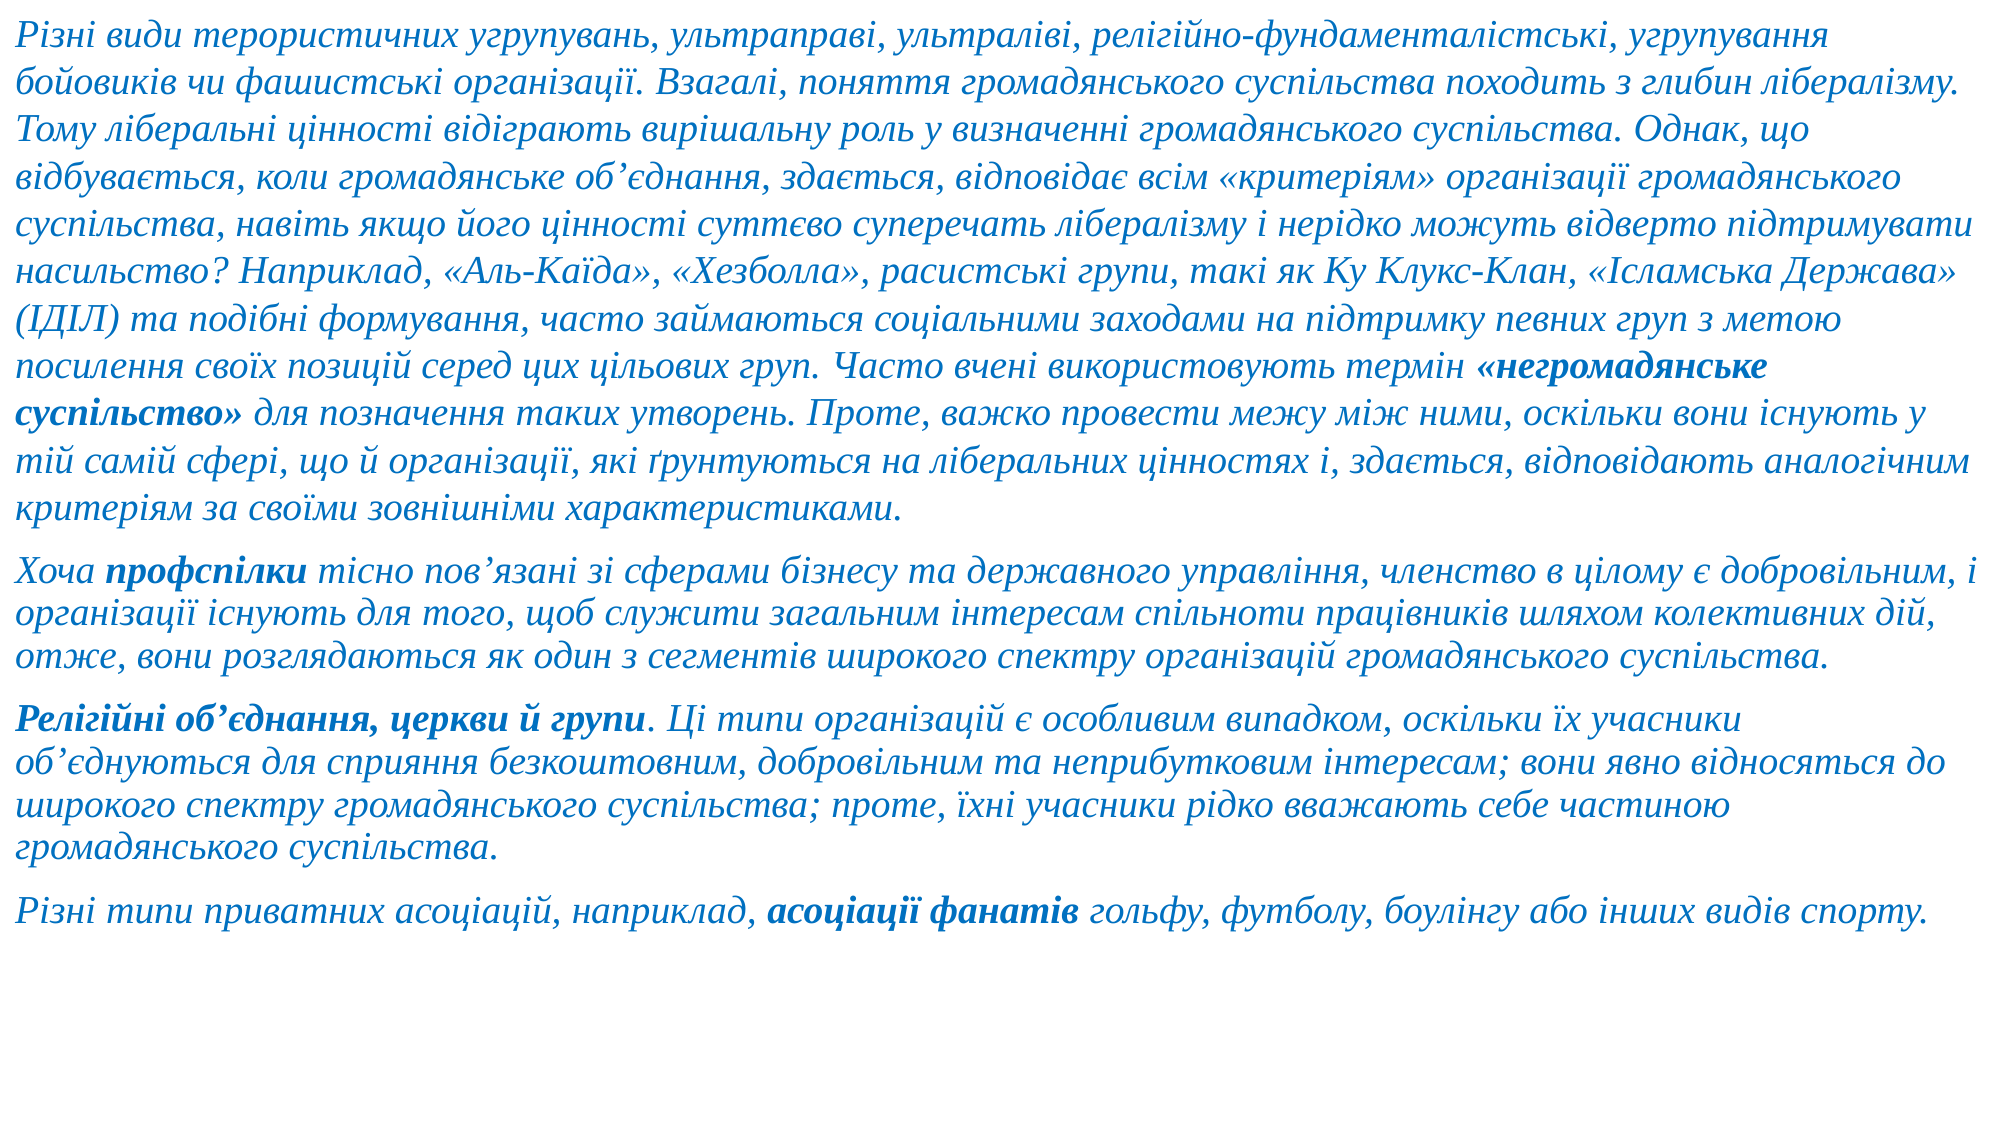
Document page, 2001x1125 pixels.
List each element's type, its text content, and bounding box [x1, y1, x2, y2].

list Різні види терористичних угрупувань, ультраправі, ультраліві, релігійно-фундаменталістські, угрупування бойовиків чи фашистські організації. Взагалі, поняття громадянського суспільства походить з глибин лібералізму. Тому ліберальні цінності відіграють вирішальну роль у визначенні громадянського суспільства. Однак, що відбувається, коли громадянське об’єднання, здається, відповідає всім «критеріям» організації громадянського суспільства, навіть якщо його цінності суттєво суперечать лібералізму і нерідко можуть відверто підтримувати насильство? Наприклад, «Аль-Каїда», «Хезболла», расистські групи, такі як Ку Клукс-Клан, «Ісламська Держава» (ІДІЛ) та подібні формування, часто займаються соціальними заходами на підтримку певних груп з метою посилення своїх позицій серед цих цільових груп. Часто вчені використовують термін «негромадянське суспільство» для позначення таких утворень. Проте, важко провести межу між ними, оскільки вони існують у тій самій сфері, що й організації, які ґрунтуються на ліберальних цінностях і, здається, відповідають аналогічним критеріям за своїми зовнішніми характеристиками. Хоча профспілки тісно пов’язані зі сферами бізнесу та державного управління, членство в цілому є добровільним, і організації існують для того, щоб служити загальним інтересам спільноти працівників шляхом колективних дій, отже, вони розглядаються як один з сегментів широкого спектру організацій громадянського суспільства. Релігійні об’єднання, церкви й групи. Ці типи організацій є особливим випадком, оскільки їх учасники об’єднуються для сприяння безкоштовним, добровільним та неприбутковим інтересам; вони явно відносяться до широкого спектру громадянського суспільства; проте, їхні учасники рідко вважають себе частиною громадянського суспільства. Різні типи приватних асоціацій, наприклад, асоціації фанатів гольфу, футболу, боулінгу або інших видів спорту. [0, 0, 2000, 1125]
